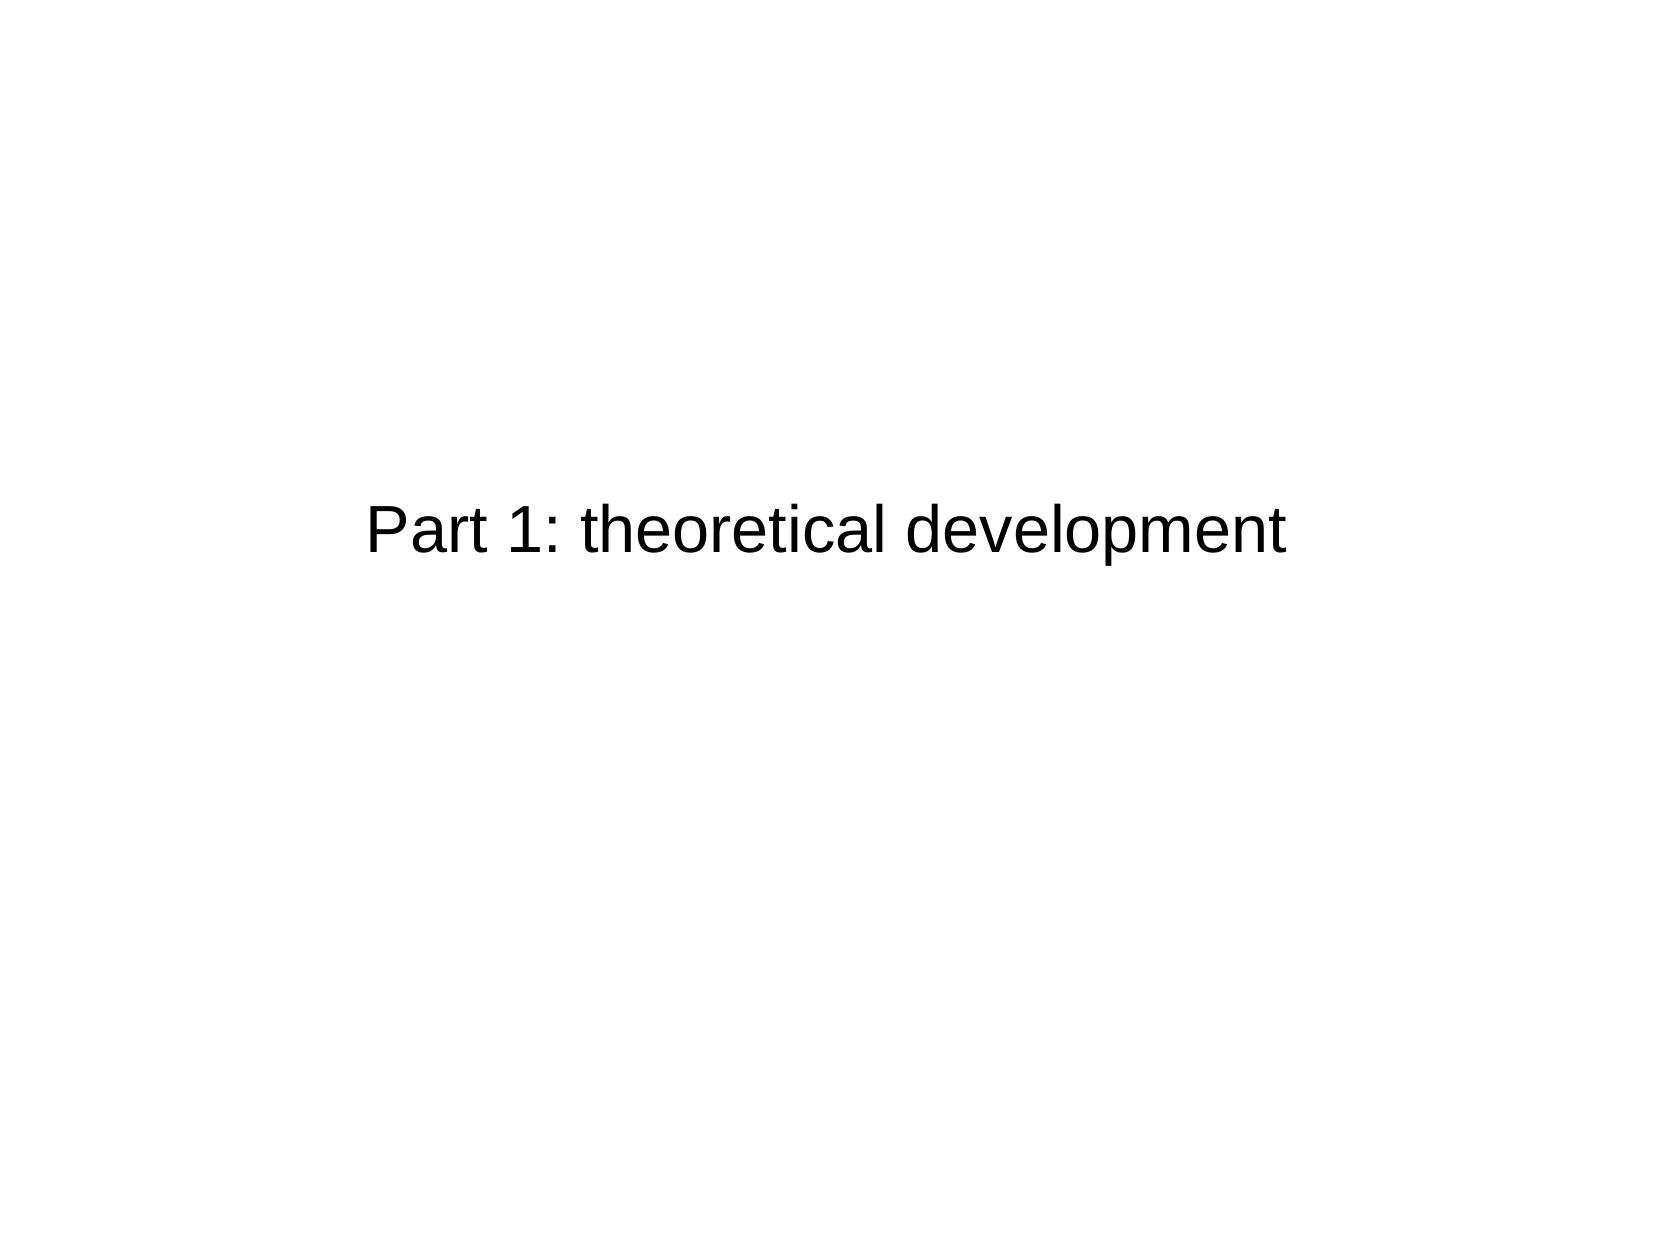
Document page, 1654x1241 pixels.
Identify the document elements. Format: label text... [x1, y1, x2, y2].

subtitle Part 1: theoretical development [82, 49, 1571, 1010]
